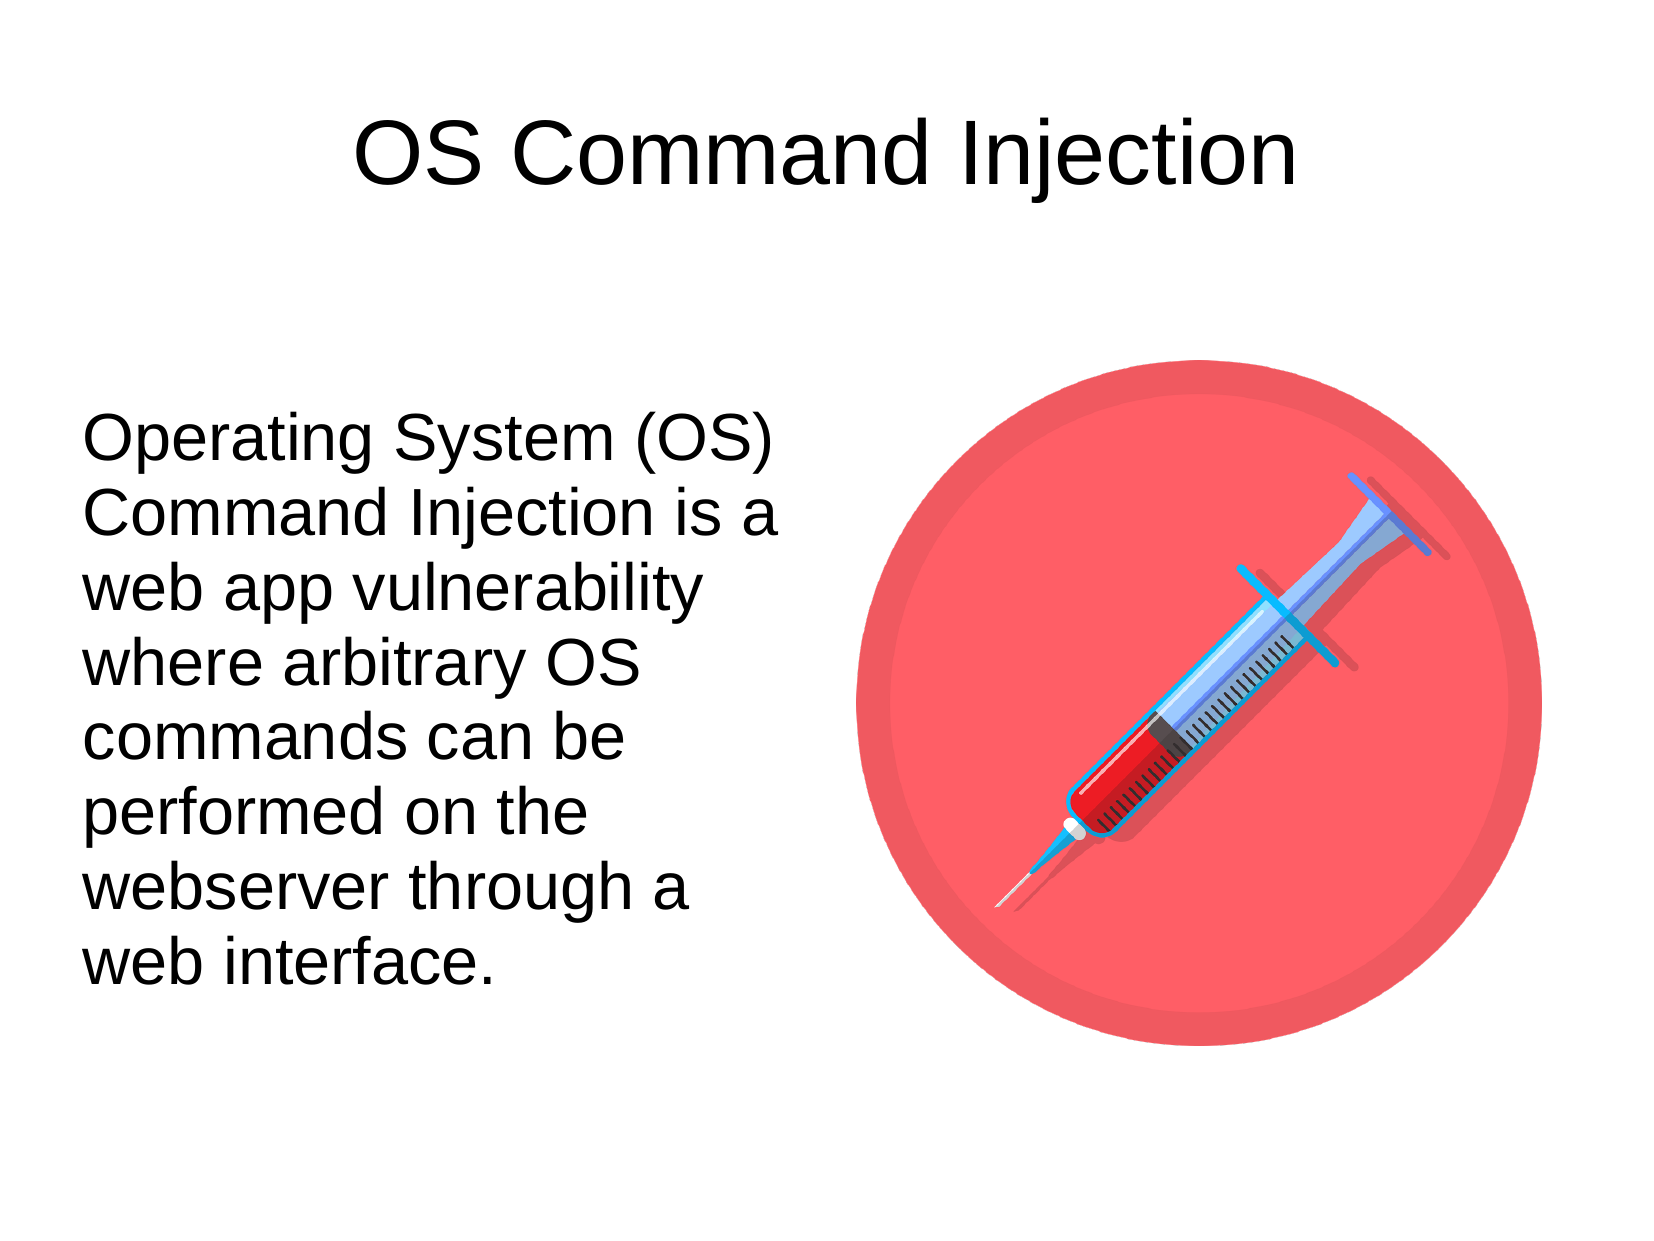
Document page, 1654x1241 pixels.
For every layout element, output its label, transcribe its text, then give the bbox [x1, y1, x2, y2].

picture [856, 360, 1542, 1046]
title OS Command Injection [82, 49, 1571, 257]
subtitle Operating System (OS) Command Injection is a web app vulnerability where arbitrary OS commands can be performed on the webserver through a web interface. [82, 290, 1571, 1109]
